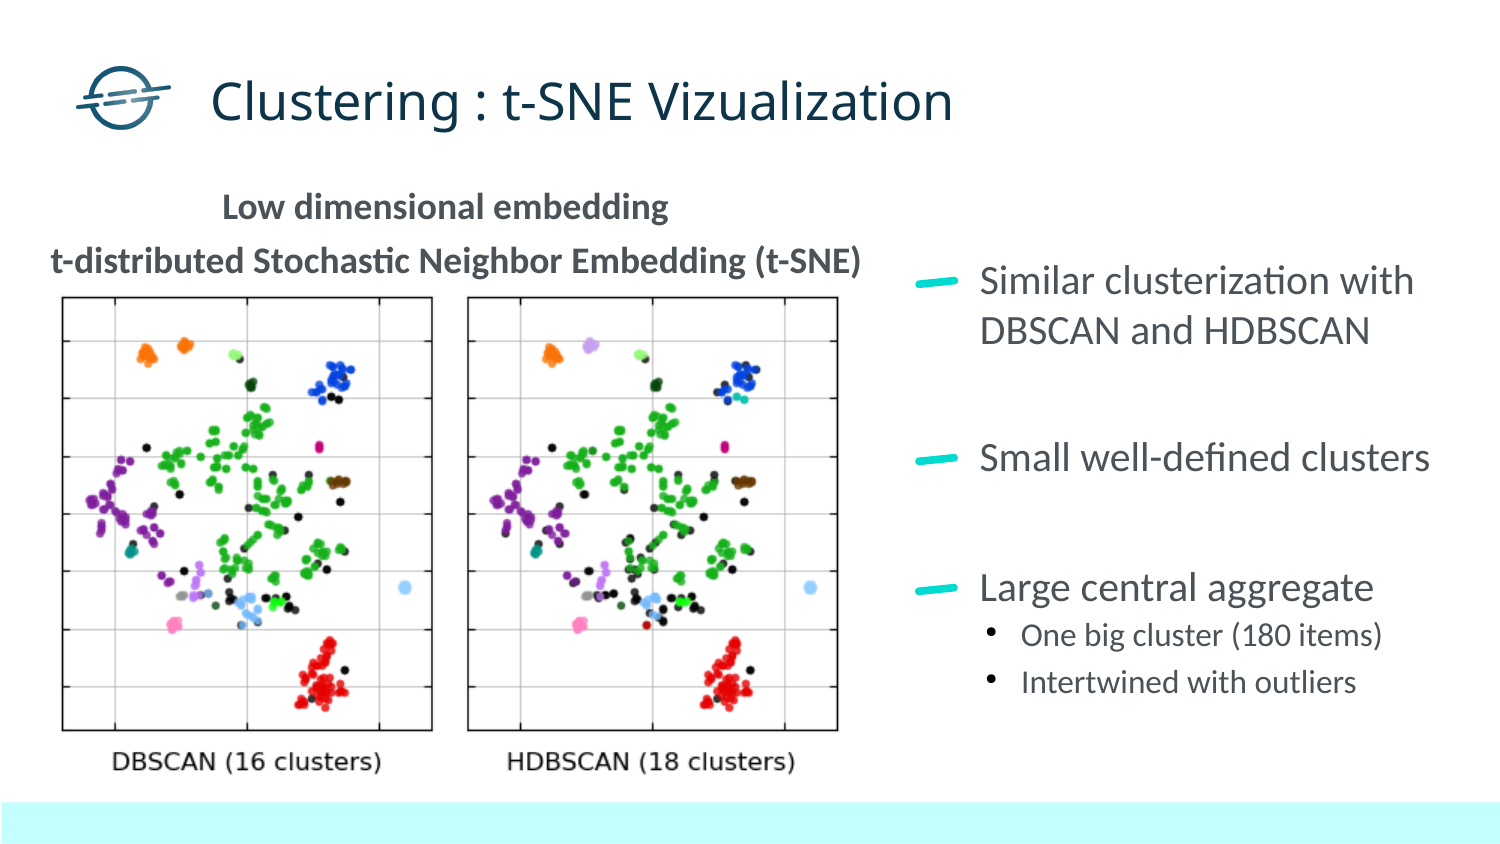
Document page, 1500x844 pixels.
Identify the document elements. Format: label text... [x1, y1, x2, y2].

title Low dimensional embedding [108, 167, 783, 253]
picture [76, 66, 171, 130]
text_box [915, 276, 959, 289]
text_box [915, 583, 958, 596]
title t-distributed Stochastic Neighbor Embedding (t-SNE) [29, 220, 884, 307]
text_box [915, 453, 958, 466]
title Similar clusterization with DBSCAN and HDBSCAN [964, 237, 1464, 325]
title Intertwined with outliers [970, 645, 1487, 710]
picture [29, 307, 870, 784]
title Clustering : t-SNE Vizualization [195, 53, 1154, 141]
title One big cluster (180 items) [970, 597, 1406, 645]
text_box [1, 802, 1500, 844]
title Large central aggregate [964, 544, 1464, 633]
title Small well-defined clusters [964, 414, 1464, 503]
